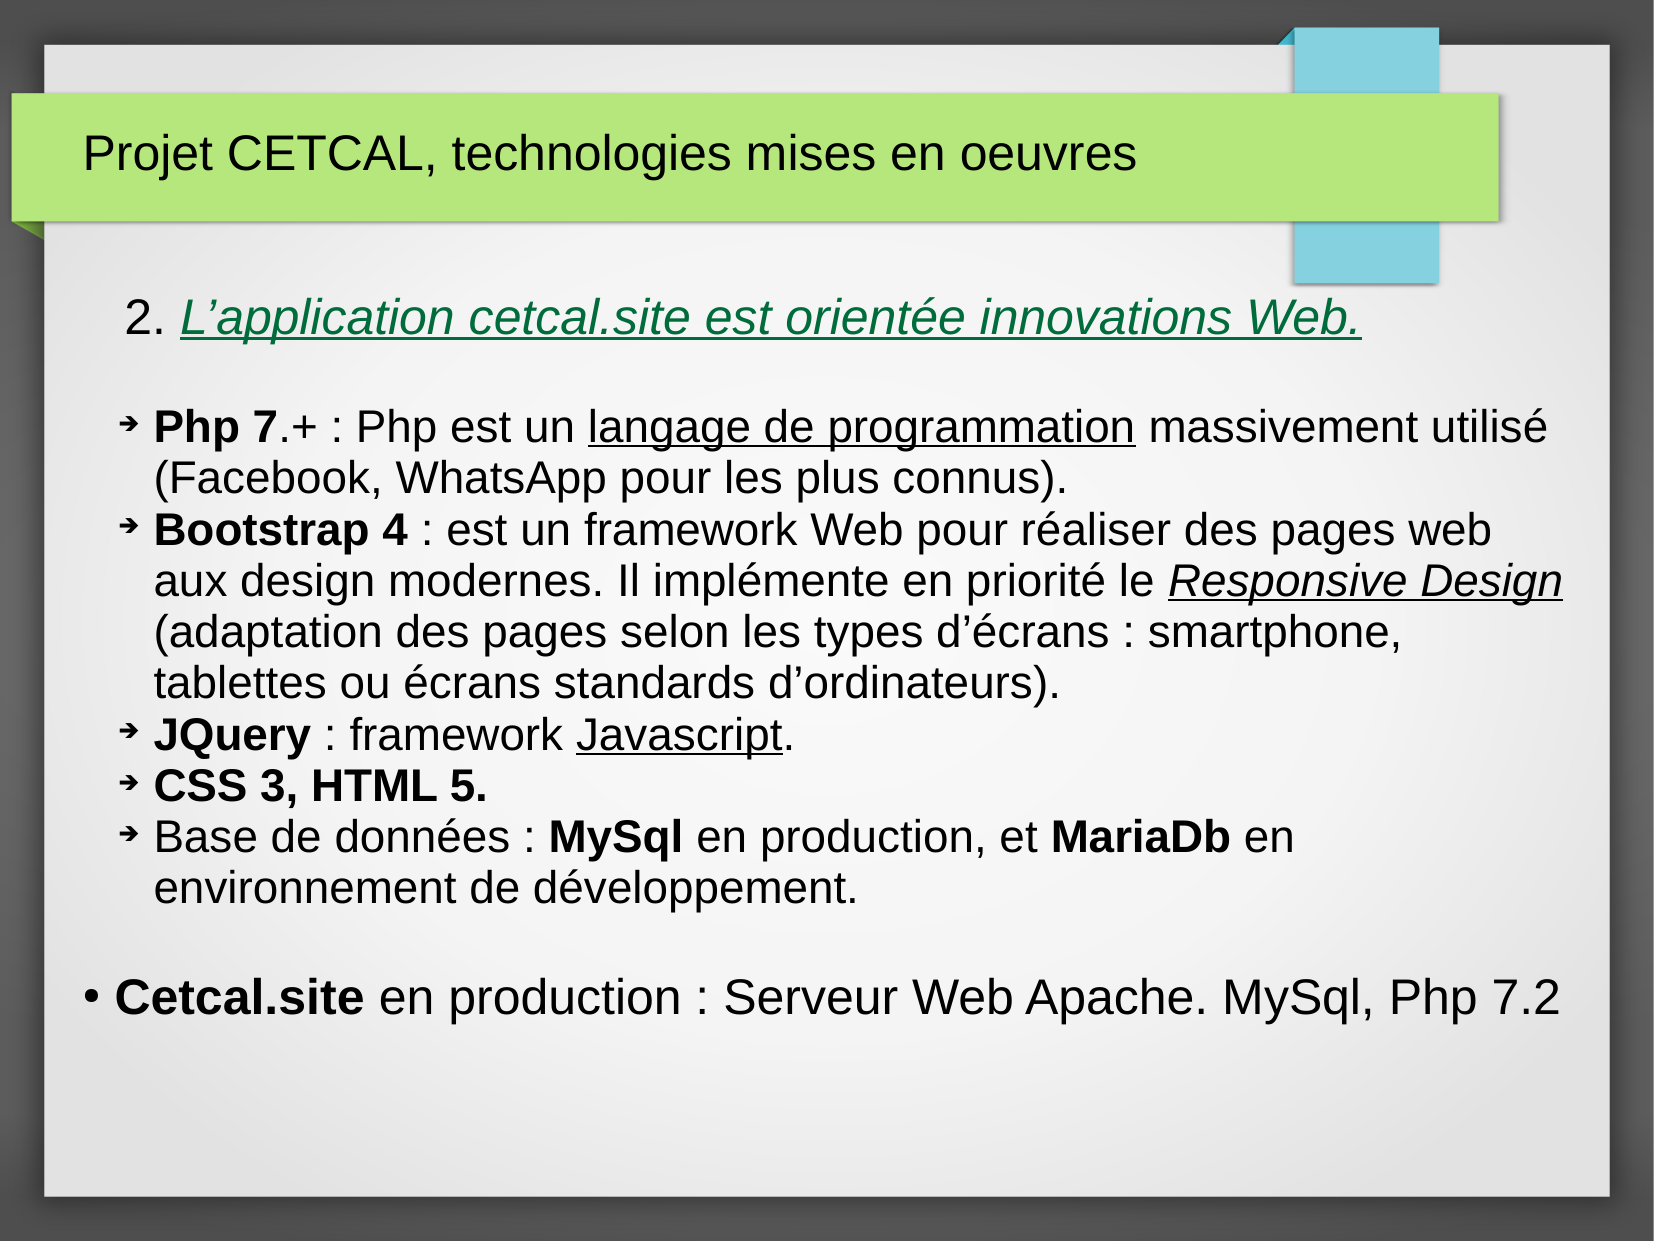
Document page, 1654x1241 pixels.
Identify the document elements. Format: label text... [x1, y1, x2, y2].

picture [0, 0, 1654, 1241]
subtitle 2. L’application cetcal.site est orientée innovations Web. Php 7.+ : Php est un langage de programmation massivement utilisé (Facebook, WhatsApp pour les plus connus). Bootstrap 4 : est un framework Web pour réaliser des pages web aux design modernes. Il implémente en priorité le Responsive Design (adaptation des pages selon les types d’écrans : smartphone, tablettes ou écrans standards d’ordinateurs). JQuery : framework Javascript. CSS 3, HTML 5. Base de données : MySql en production, et MariaDb en environnement de développement. Cetcal.site en production : Serveur Web Apache. MySql, Php 7.2 [82, 289, 1571, 1026]
title Projet CETCAL, technologies mises en oeuvres [82, 94, 1264, 213]
